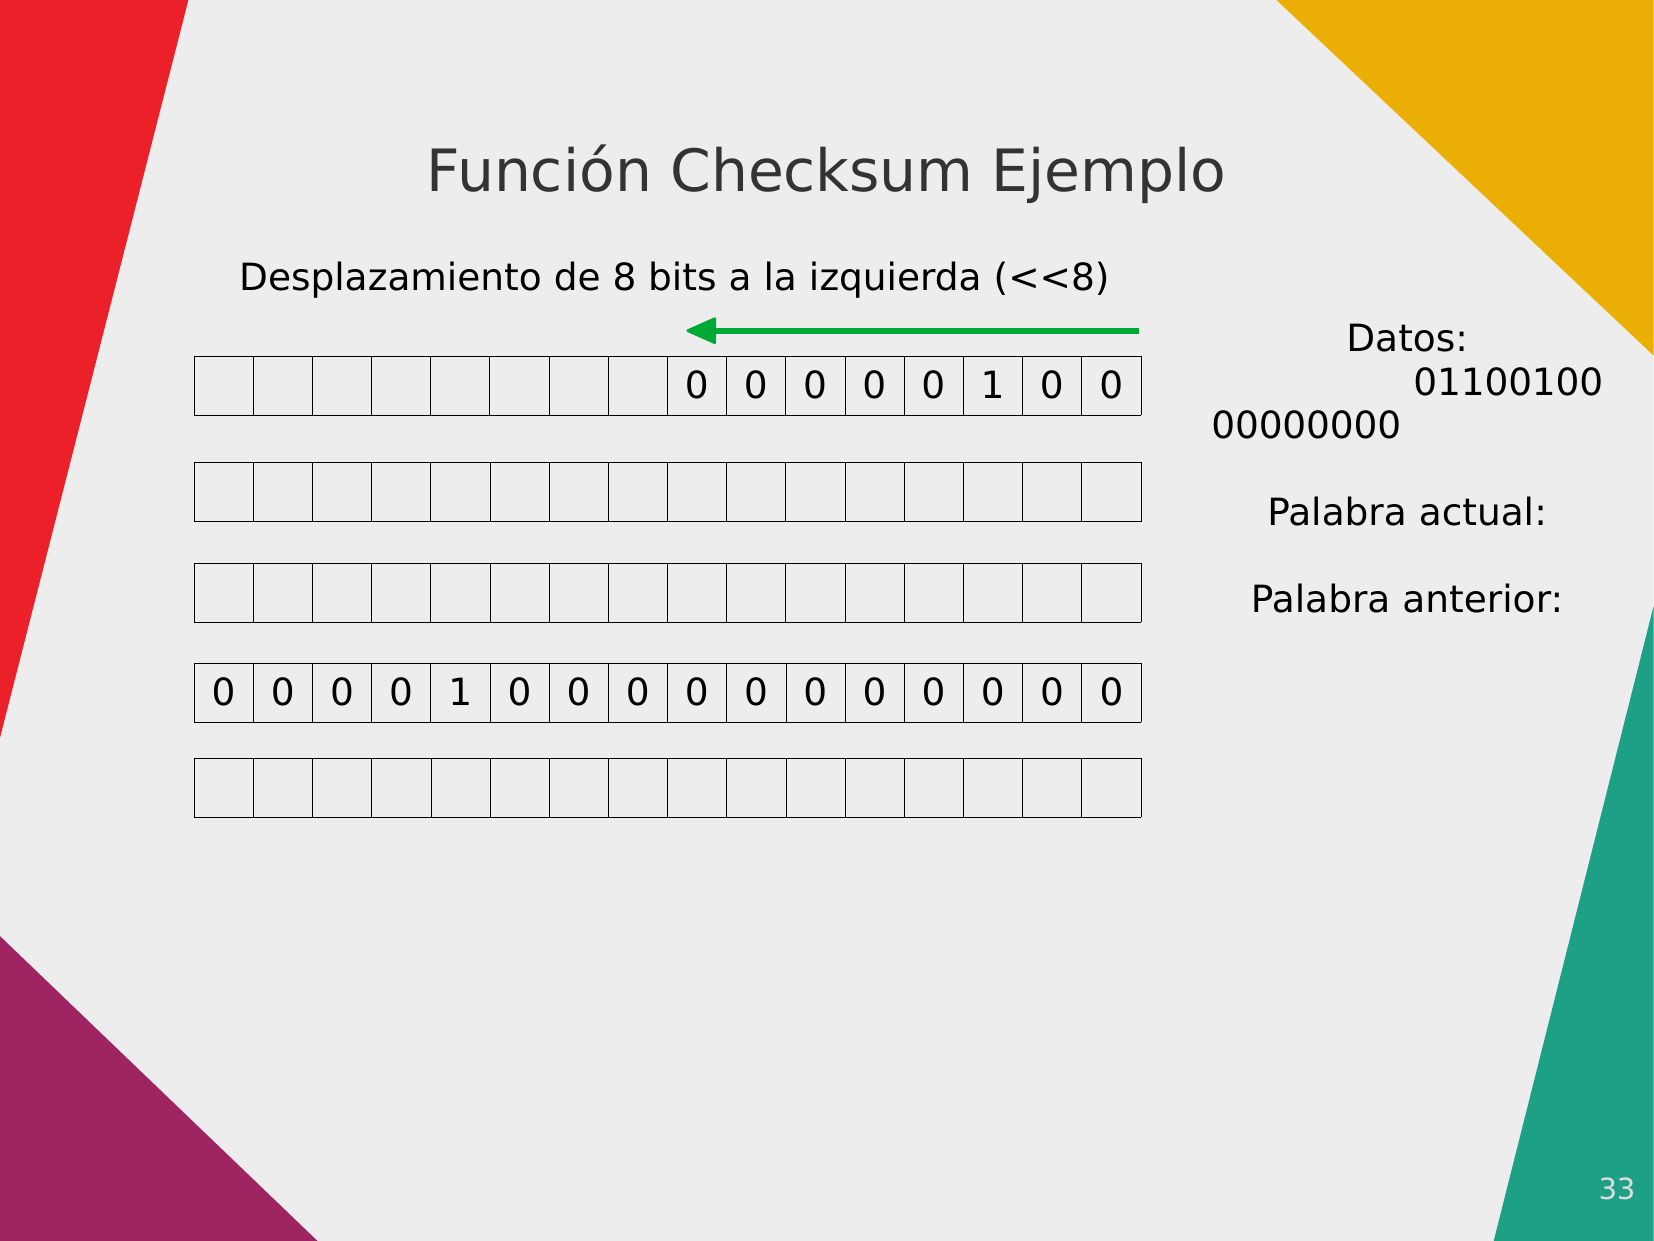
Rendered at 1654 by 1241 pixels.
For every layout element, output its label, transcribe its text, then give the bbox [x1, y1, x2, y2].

table_header [964, 463, 1022, 521]
table_header [195, 463, 253, 521]
table_header 0 [313, 664, 371, 722]
table_header [905, 463, 963, 521]
table_header 0 [727, 357, 785, 415]
table_header [905, 759, 963, 817]
table_header [1082, 759, 1141, 817]
table_header [1082, 463, 1141, 521]
table_header 0 [550, 664, 608, 722]
table_header 0 [964, 664, 1022, 722]
table_header [1023, 564, 1081, 622]
table_header [846, 759, 904, 817]
table_header [550, 357, 608, 415]
table_header 0 [905, 357, 963, 415]
table_header [786, 463, 845, 521]
table_header 0 [372, 664, 430, 722]
table_header [668, 759, 726, 817]
table_header 0 [846, 357, 904, 415]
table_header [313, 759, 371, 817]
table_header [786, 564, 845, 622]
table_header [372, 759, 431, 817]
table_header 0 [254, 664, 312, 722]
table_header [846, 463, 904, 521]
table_header [432, 759, 490, 817]
table_header [905, 564, 963, 622]
table_header 0 [1082, 664, 1141, 722]
table_header [195, 759, 253, 817]
table_header [491, 463, 549, 521]
table_header [313, 357, 371, 415]
table_header 0 [1082, 357, 1141, 415]
table_header 0 [1023, 357, 1081, 415]
table_header [727, 759, 786, 817]
table_header [964, 564, 1022, 622]
text_box Desplazamiento de 8 bits a la izquierda (<<8) [224, 248, 1134, 350]
table_header [668, 463, 726, 521]
table_header [609, 759, 667, 817]
table_header [313, 463, 371, 521]
table_header [431, 564, 490, 622]
table_header [313, 564, 371, 622]
table_header [254, 759, 312, 817]
table_header 0 [786, 357, 845, 415]
table_header [1082, 564, 1141, 622]
table_header [491, 564, 549, 622]
table_header [372, 357, 430, 415]
table_header [550, 463, 608, 521]
title Función Checksum Ejemplo [114, 73, 1539, 271]
table_header [668, 564, 726, 622]
table_header [1023, 463, 1081, 521]
table_header [195, 564, 253, 622]
table_header 0 [491, 664, 549, 722]
table_header [609, 564, 667, 622]
table_header [609, 357, 667, 415]
table_header 0 [787, 664, 845, 722]
table_header 0 [668, 664, 726, 722]
table_header [787, 759, 845, 817]
table_header [431, 357, 489, 415]
table_header 0 [1023, 664, 1081, 722]
table_header 1 [964, 357, 1022, 415]
table_header [372, 564, 430, 622]
table_header [1023, 759, 1081, 817]
table_header 0 [195, 664, 253, 722]
table_header [254, 564, 312, 622]
table_header [431, 463, 490, 521]
table_header [254, 463, 312, 521]
table_header [195, 357, 253, 415]
table_header [964, 759, 1022, 817]
table_header [550, 759, 608, 817]
table_header 0 [609, 664, 667, 722]
table_header [846, 564, 904, 622]
table_header [727, 564, 785, 622]
table_header [609, 463, 667, 521]
table_header [254, 357, 312, 415]
table_header 0 [668, 357, 726, 415]
table_header [372, 463, 430, 521]
table_header [550, 564, 608, 622]
table_header 1 [431, 664, 490, 722]
table_header [491, 759, 549, 817]
table_header 0 [846, 664, 904, 722]
text_box Datos: 01100100 00000000 Palabra actual: Palabra anterior: [1196, 309, 1619, 977]
table_header [727, 463, 785, 521]
table_header [490, 357, 549, 415]
table_header 0 [727, 664, 786, 722]
table_header 0 [905, 664, 963, 722]
